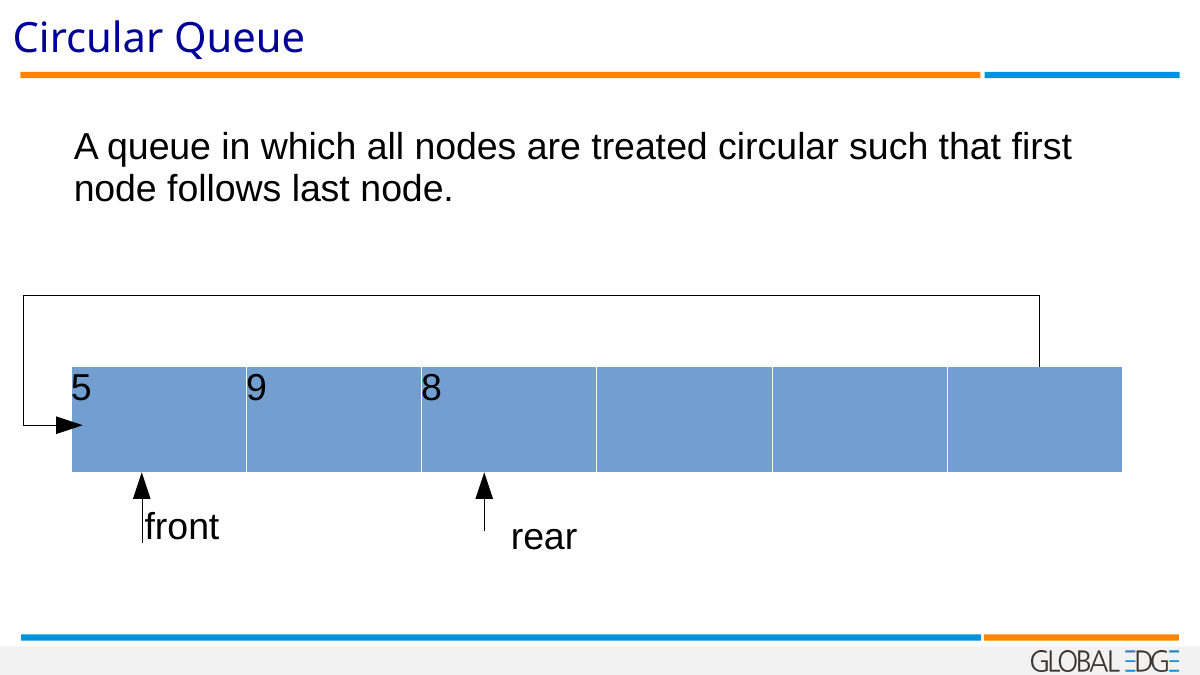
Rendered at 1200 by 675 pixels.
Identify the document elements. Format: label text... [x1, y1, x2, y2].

table_header 9 [247, 367, 421, 472]
table_header 5 [72, 367, 246, 472]
table_header 5 [72, 386, 86, 398]
title Circular Queue [12, 9, 1088, 63]
text_box front [129, 498, 260, 556]
table_header [948, 367, 1122, 472]
table_header 8 [422, 367, 596, 472]
picture [1031, 650, 1179, 672]
text_box A queue in which all nodes are treated circular such that first node follows last node. [59, 118, 1134, 217]
table_header [597, 367, 772, 472]
table_header [773, 367, 947, 472]
text_box rear [496, 507, 615, 565]
